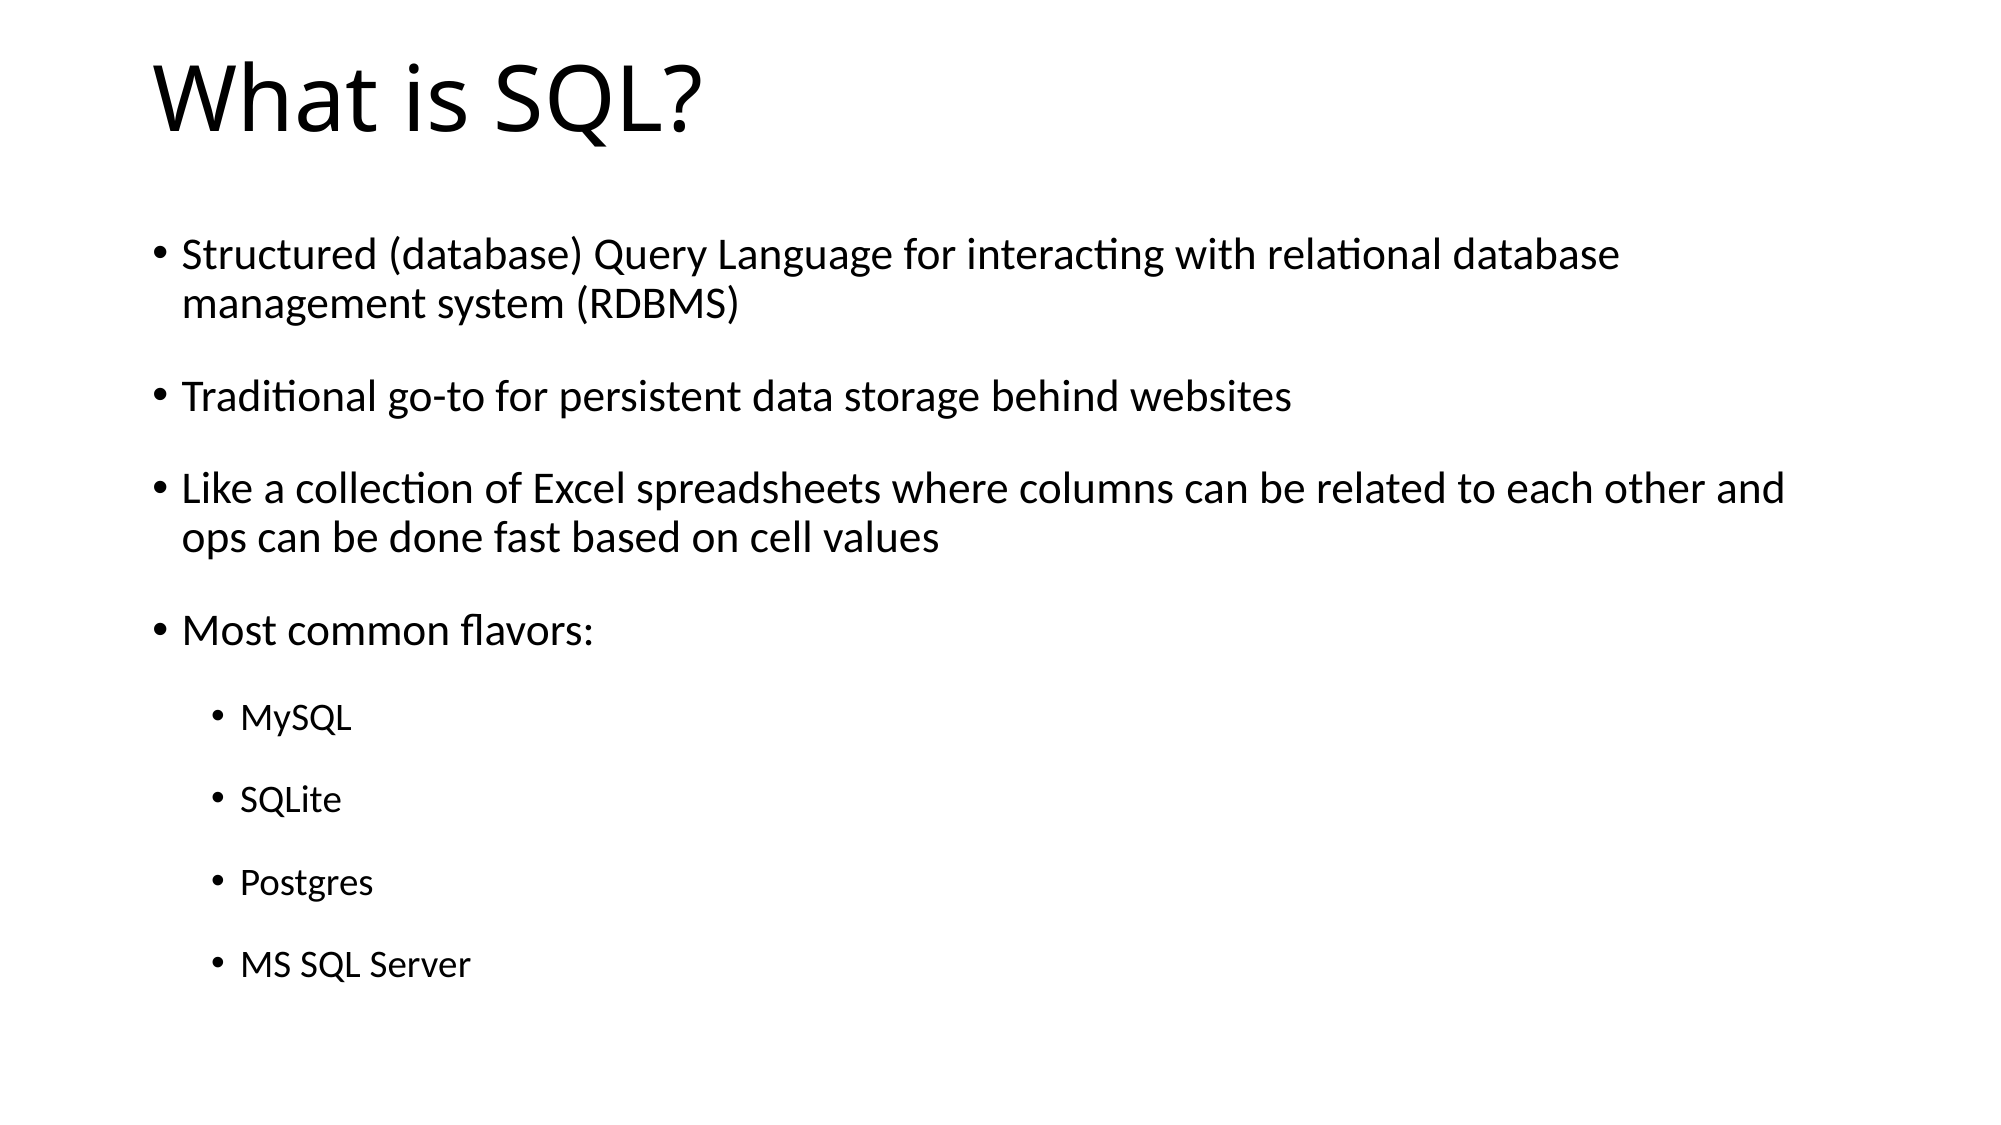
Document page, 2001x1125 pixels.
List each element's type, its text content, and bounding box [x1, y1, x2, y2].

title What is SQL? [137, 42, 1863, 163]
list Structured (database) Query Language for interacting with relational database management system (RDBMS) Traditional go-to for persistent data storage behind websites Like a collection of Excel spreadsheets where columns can be related to each other and ops can be done fast based on cell values Most common flavors: MySQL SQLite Postgres MS SQL Server [137, 222, 1863, 998]
